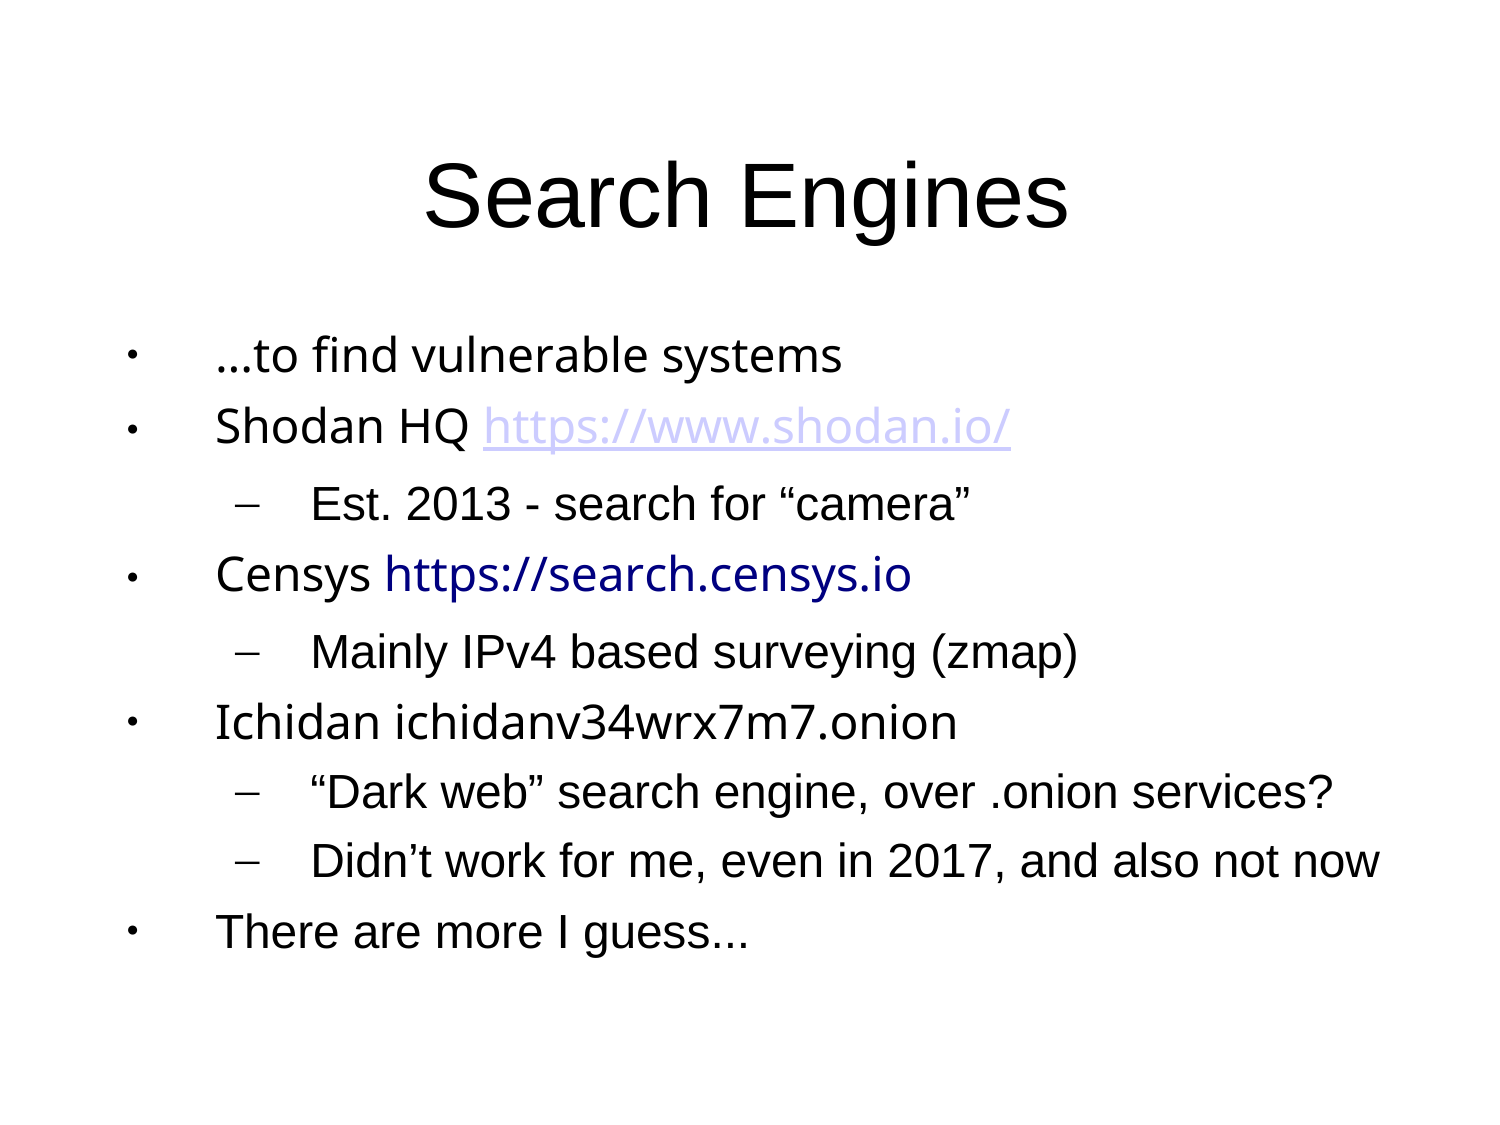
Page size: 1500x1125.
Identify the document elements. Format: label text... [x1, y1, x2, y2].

title Search Engines [112, 99, 1382, 282]
list ...to find vulnerable systems Shodan HQ https://www.shodan.io/ Est. 2013 - search for “camera” Censys https://search.censys.io Mainly IPv4 based surveying (zmap) Ichidan ichidanv34wrx7m7.onion “Dark web” search engine, over .onion services? Didn’t work for me, even in 2017, and also not now There are more I guess... [112, 324, 1382, 994]
